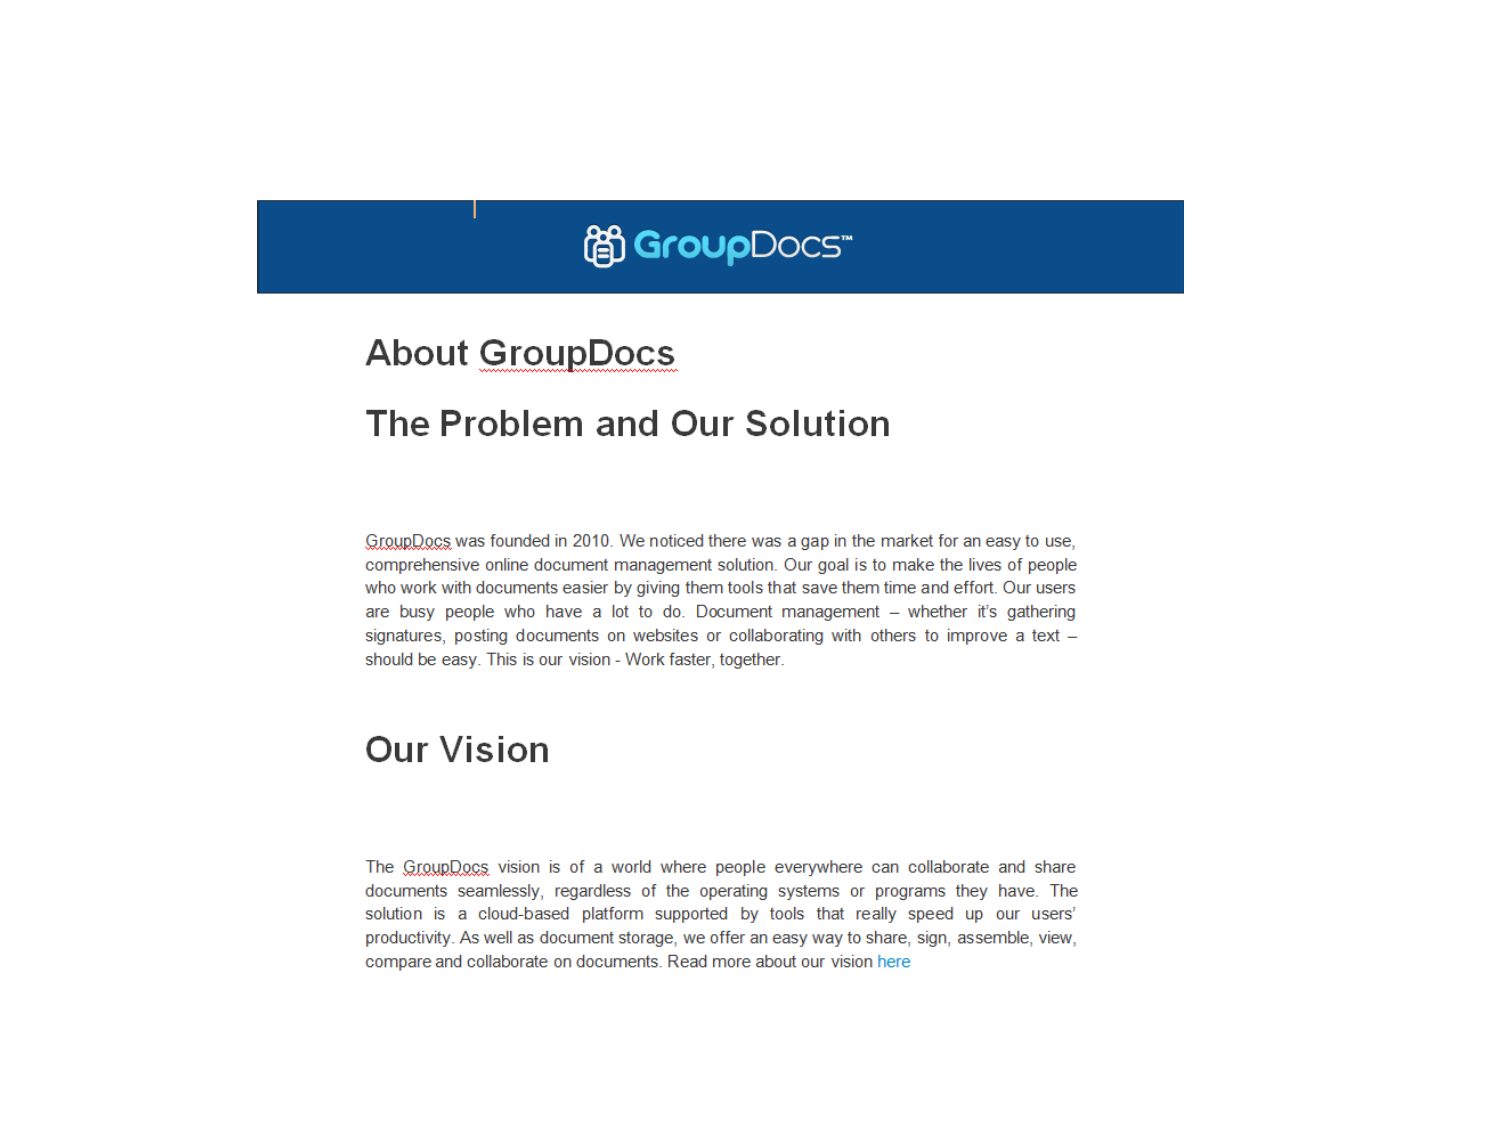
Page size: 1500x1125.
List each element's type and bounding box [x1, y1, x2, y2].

picture [257, 93, 1184, 1005]
